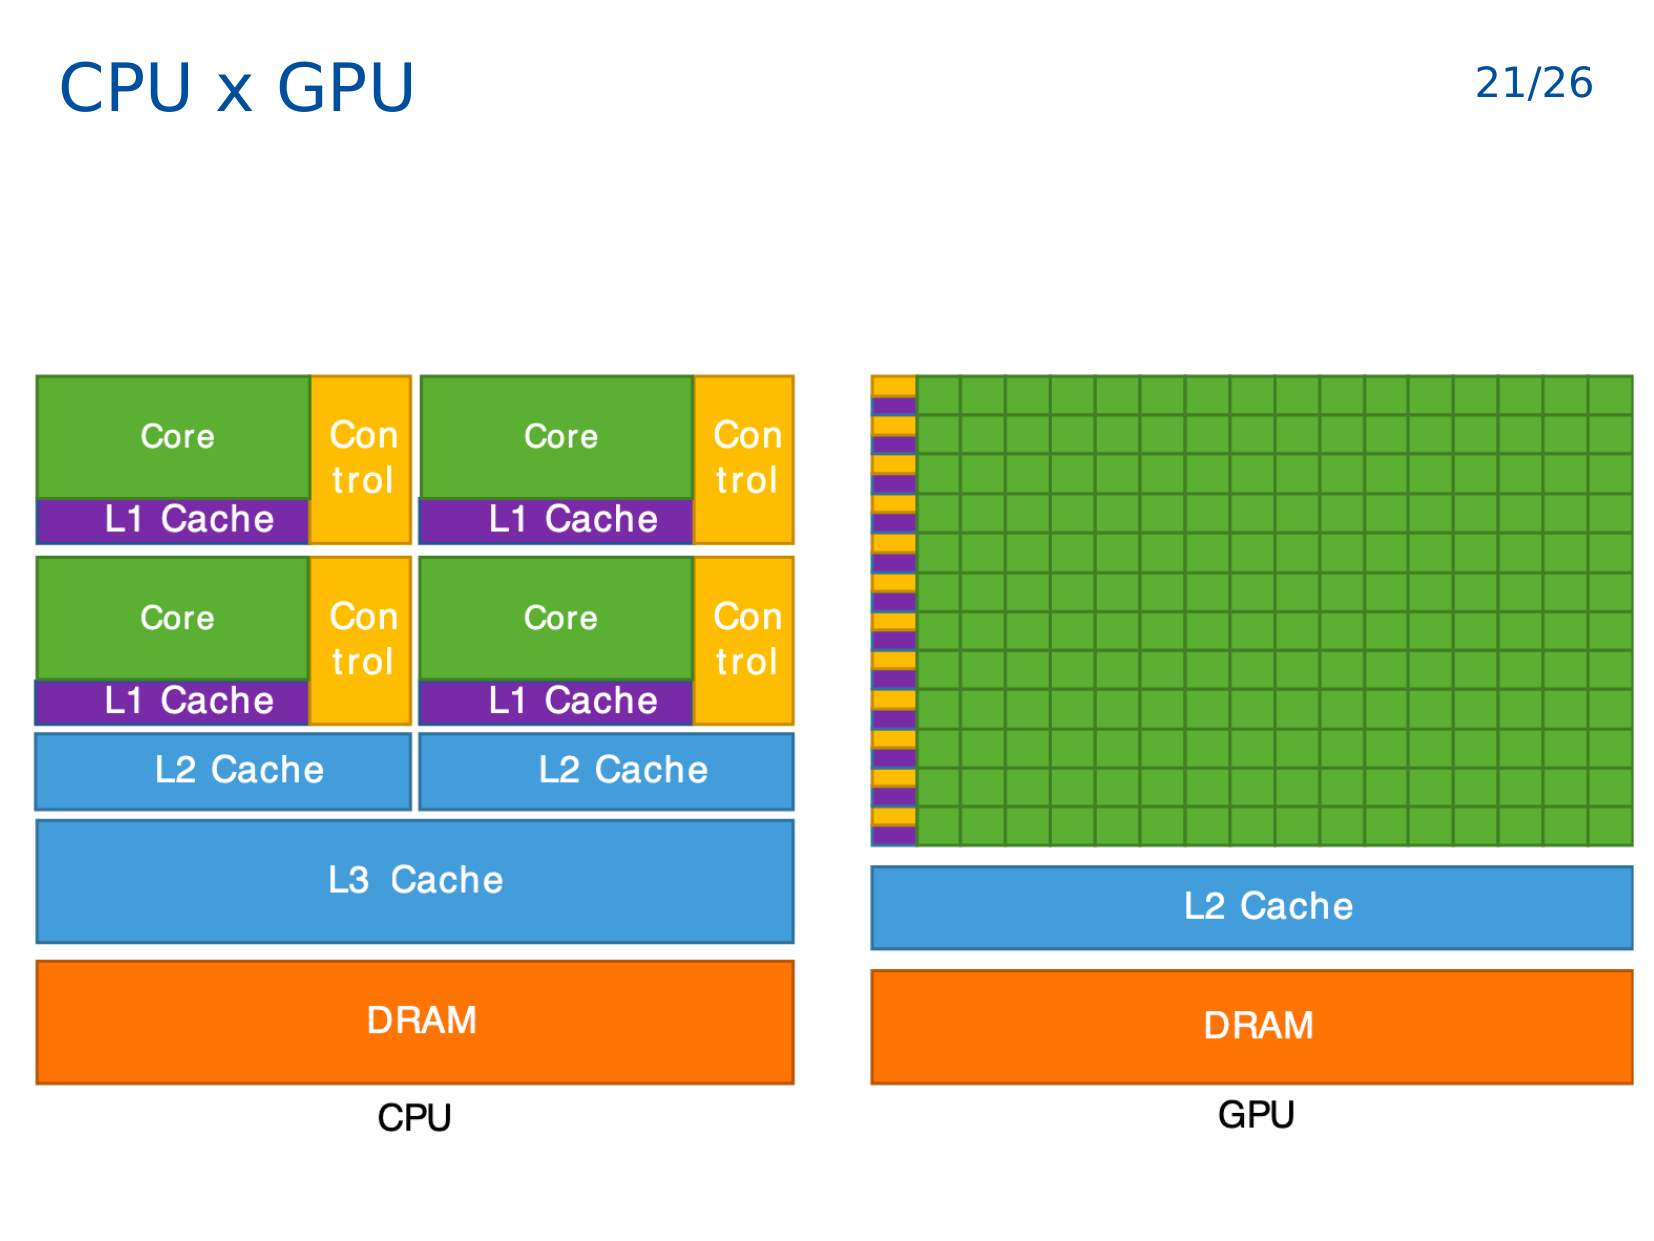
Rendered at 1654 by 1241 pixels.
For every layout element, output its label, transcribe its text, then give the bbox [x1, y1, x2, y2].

title CPU x GPU [59, 29, 1625, 148]
picture [7, 349, 1654, 1157]
